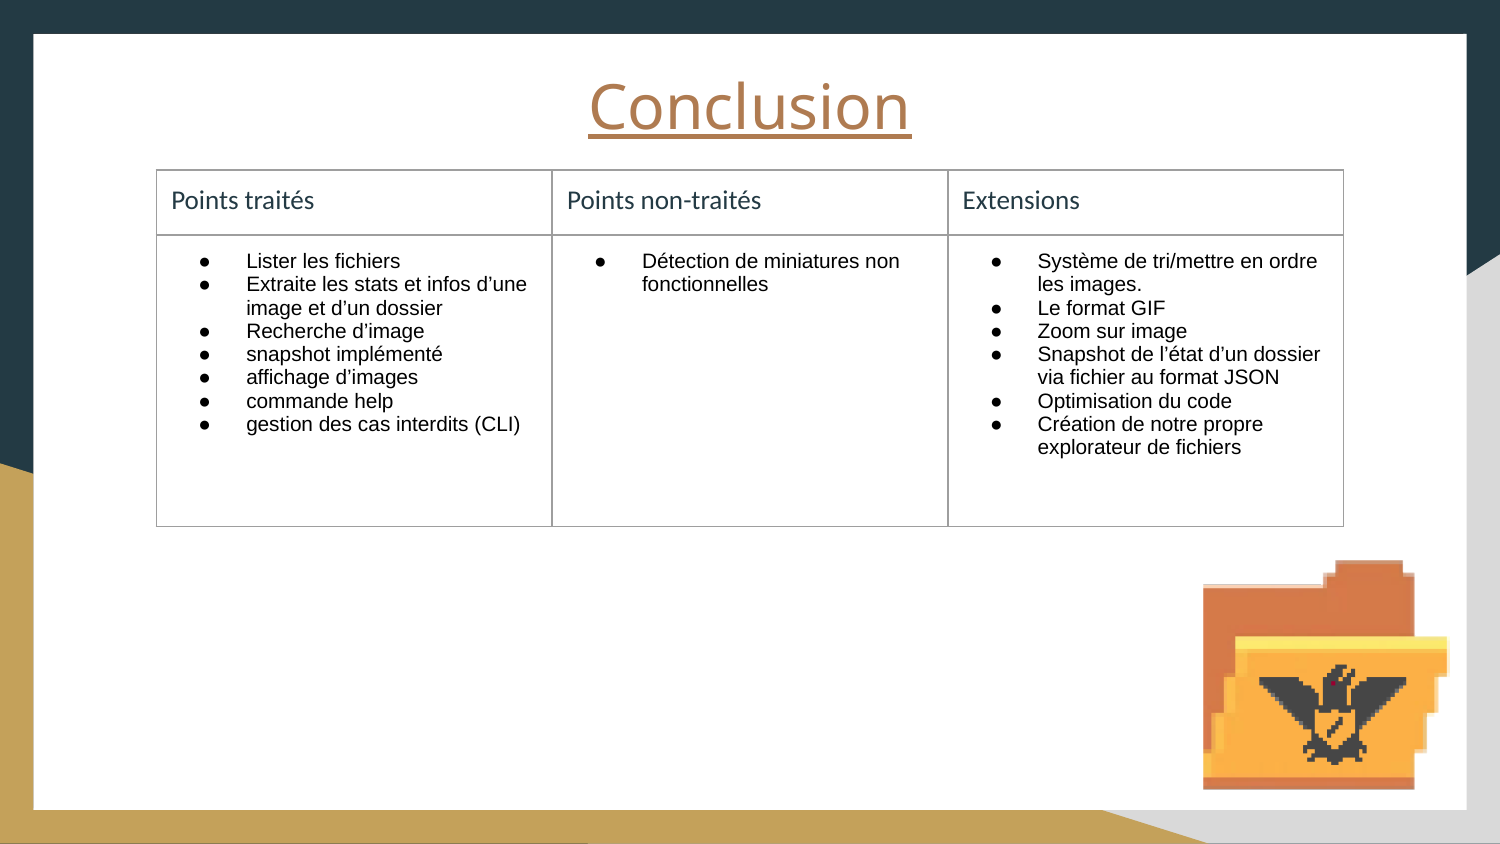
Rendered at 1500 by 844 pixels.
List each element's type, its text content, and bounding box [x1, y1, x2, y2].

table_header Extensions [949, 171, 1343, 234]
title Conclusion [134, 47, 1366, 205]
table_cell Système de tri/mettre en ordre les images. Le format GIF Zoom sur image Snapshot de l’état d’un dossier via fichier au format JSON Optimisation du code Création de notre propre explorateur de fichiers [949, 236, 1343, 526]
picture [1202, 559, 1450, 790]
table_cell Lister les fichiers Extraite les stats et infos d’une image et d’un dossier Recherche d’image snapshot implémenté affichage d’images commande help gestion des cas interdits (CLI) [157, 236, 551, 526]
table_cell Détection de miniatures non fonctionnelles [553, 236, 947, 526]
table_header Points non-traités [553, 171, 947, 234]
table_header Points traités [157, 171, 551, 234]
